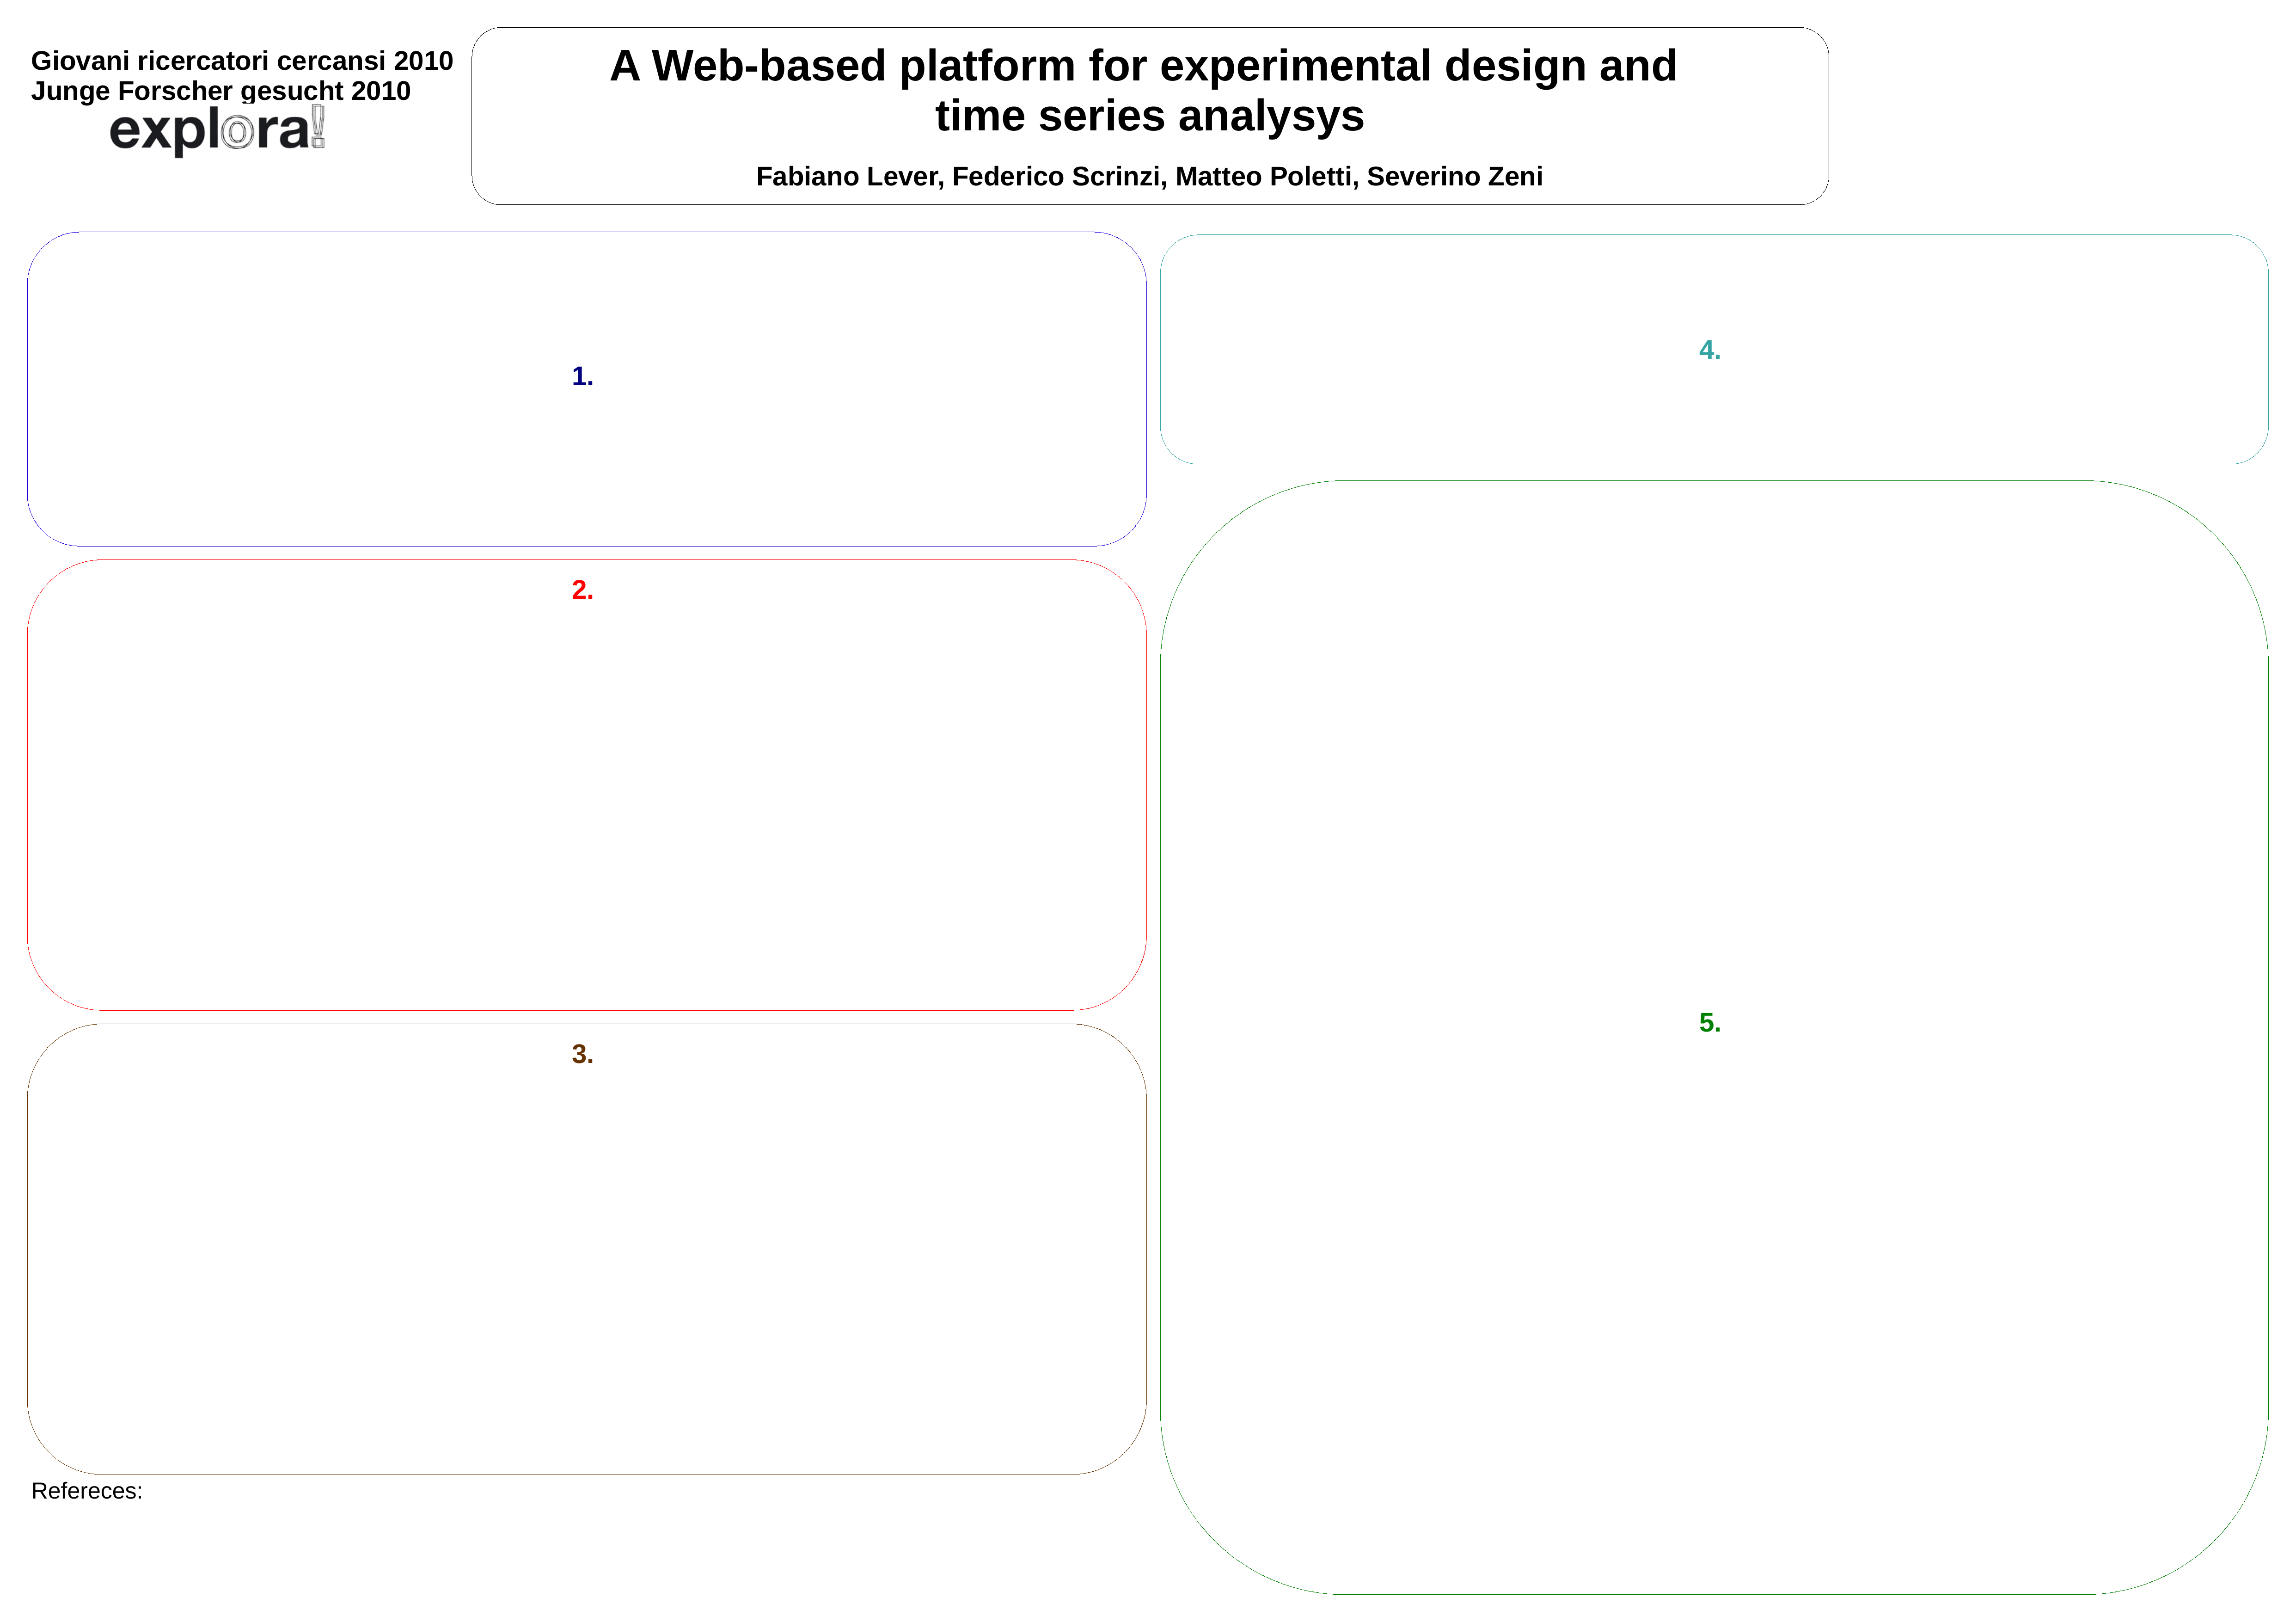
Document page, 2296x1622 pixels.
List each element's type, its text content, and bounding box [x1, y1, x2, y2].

text_box 1. [27, 232, 1147, 547]
text_box 4. [1160, 234, 2269, 464]
text_box 5. [1160, 480, 2269, 1595]
text_box 2. [27, 559, 1147, 1011]
text_box Giovani ricercatori cercansi 2010 Junge Forscher gesucht 2010 [27, 42, 464, 110]
text_box 3. [27, 1024, 1147, 1474]
text_box Refereces: [27, 1474, 1174, 1587]
text_box A Web-based platform for experimental design and time series analysys Fabiano Lever, Federico Scrinzi, Matteo Poletti, Severino Zeni [471, 27, 1829, 205]
picture [110, 104, 344, 162]
